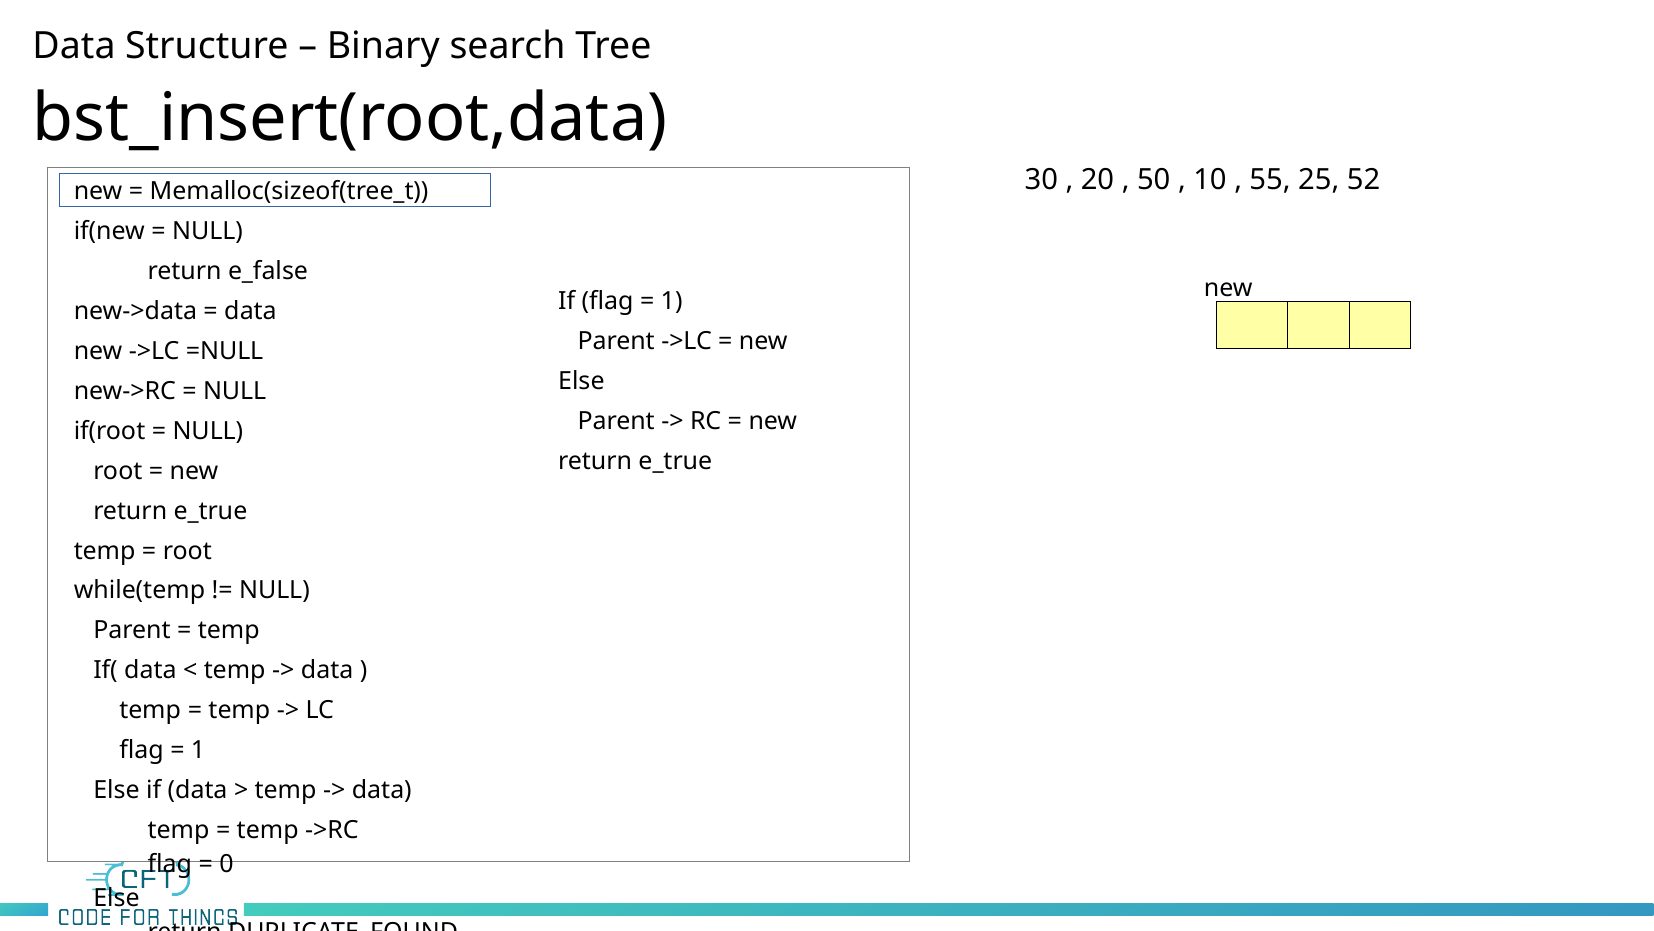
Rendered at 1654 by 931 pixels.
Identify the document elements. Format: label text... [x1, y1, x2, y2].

text_box [1216, 301, 1287, 349]
text_box [1350, 301, 1411, 349]
text_box [47, 167, 59, 862]
text_box [603, 167, 910, 862]
text_box 30 , 20 , 50 , 10 , 55, 25, 52 [1009, 141, 1536, 201]
text_box If (flag = 1) Parent ->LC = new Else Parent -> RC = new return e_true [543, 275, 863, 496]
text_box new = Memalloc(sizeof(tree_t)) if(new = NULL) return e_false new->data = data new ->LC =NULL new->RC = NULL if(root = NULL) root = new return e_true temp = root while(temp != NULL) Parent = temp If( data < temp -> data ) temp = temp -> LC flag = 1 Else if (data > temp -> data) temp = temp ->RC flag = 0 Else return DUPLICATE_FOUND [59, 166, 603, 866]
text_box [1288, 301, 1349, 349]
text_box new [1189, 262, 1271, 307]
title Data Structure – Binary search Tree bst_insert(root,data) [32, 12, 1184, 166]
picture [59, 866, 237, 925]
